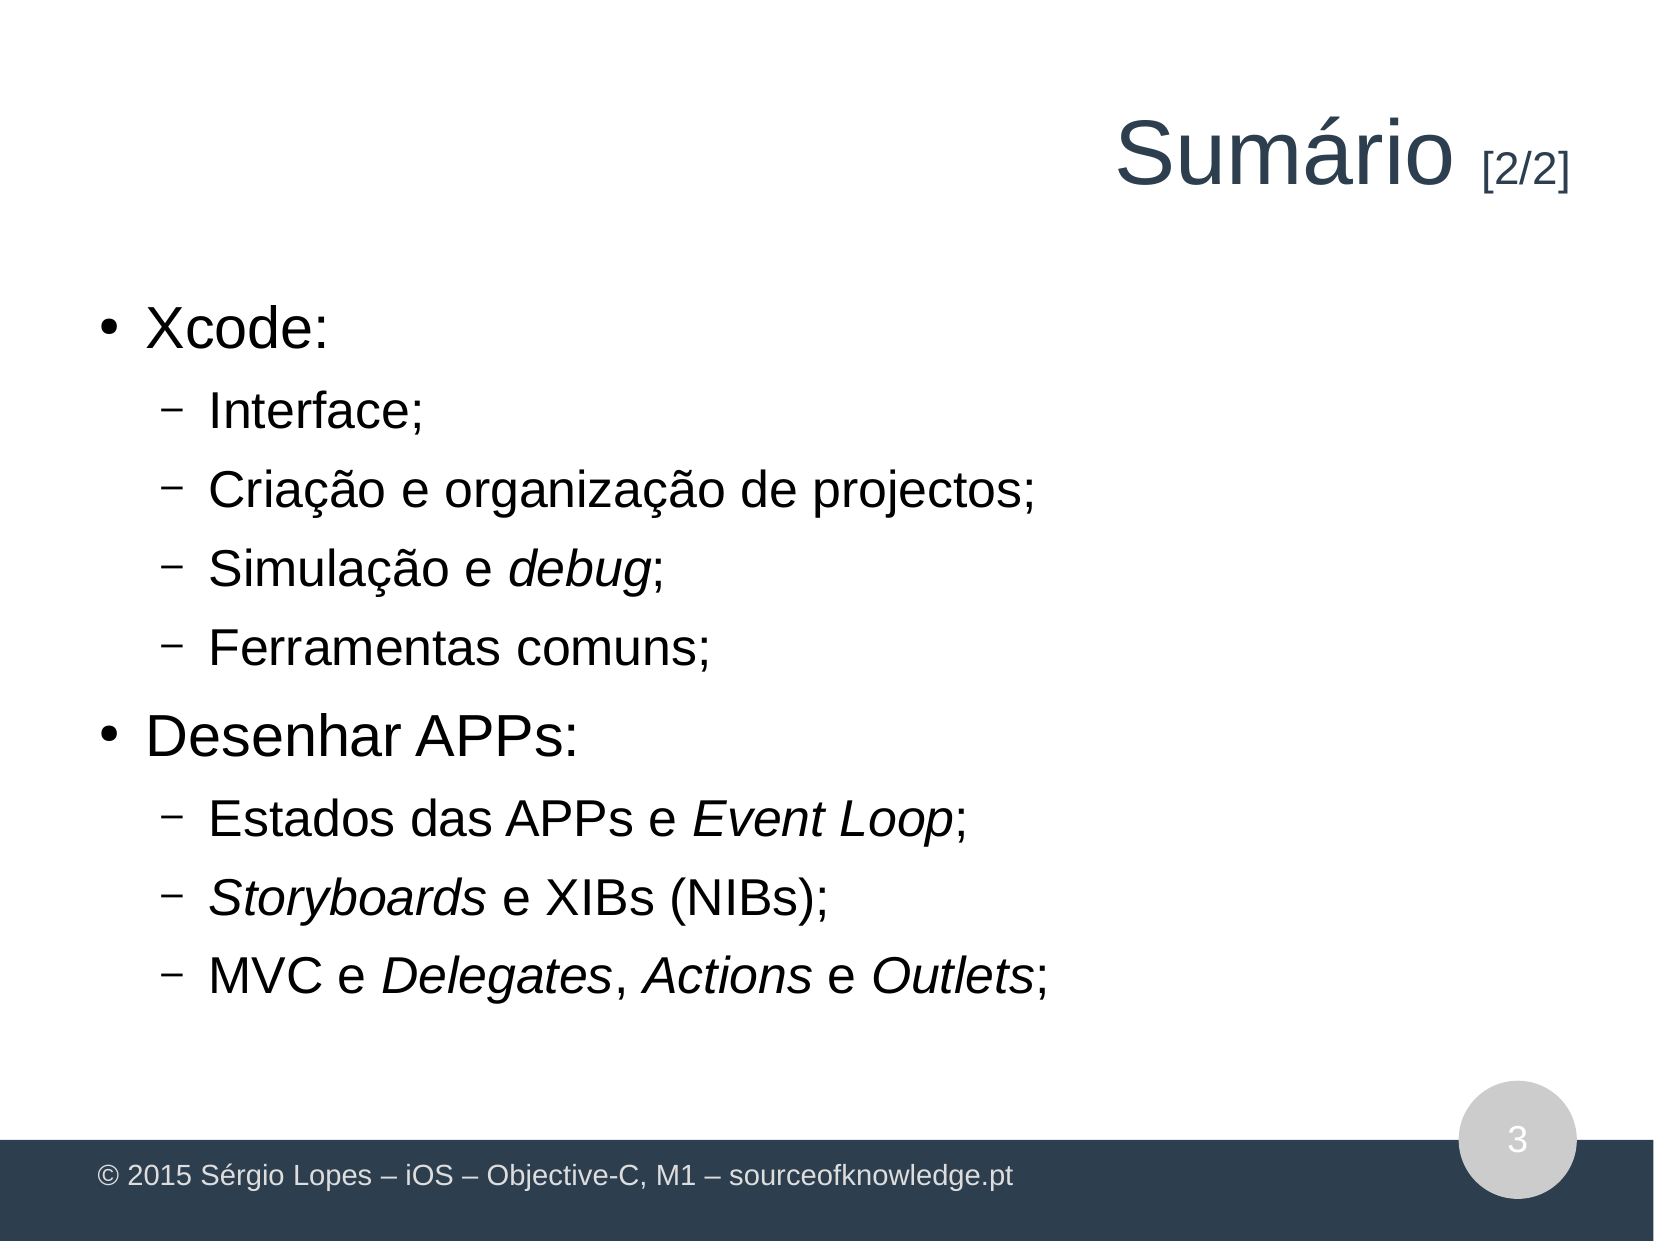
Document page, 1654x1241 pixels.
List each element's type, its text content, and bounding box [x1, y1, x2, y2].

title Sumário [2/2] [82, 49, 1571, 257]
list Xcode: Interface; Criação e organização de projectos; Simulação e debug; Ferramentas comuns; Desenhar APPs: Estados das APPs e Event Loop; Storyboards e XIBs (NIBs); MVC e Delegates, Actions e Outlets; [82, 290, 1571, 1010]
text_box © 2015 Sérgio Lopes – iOS – Objective-C, M1 – sourceofknowledge.pt [82, 1151, 1026, 1199]
text_box 3 [1458, 1080, 1577, 1199]
text_box [0, 1139, 1654, 1241]
